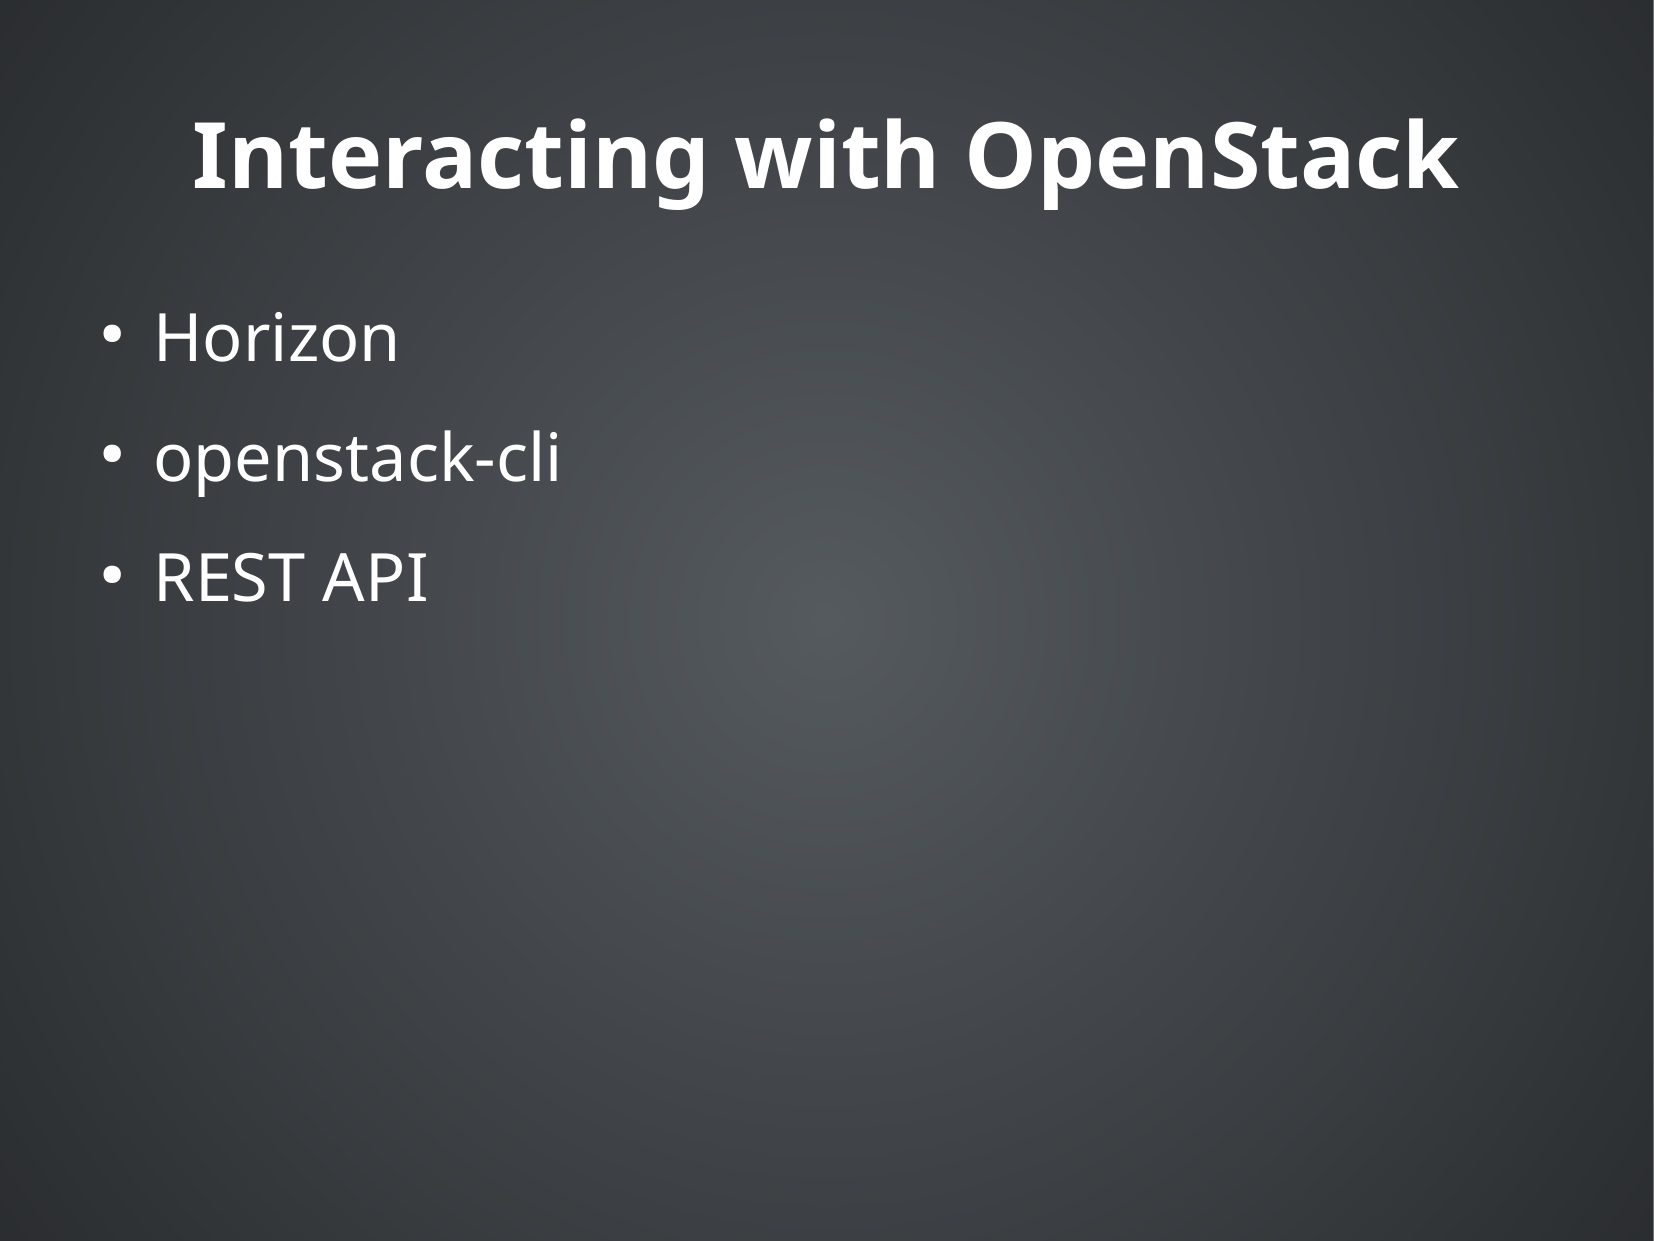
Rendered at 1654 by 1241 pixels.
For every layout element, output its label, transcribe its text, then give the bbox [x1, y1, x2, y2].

list Horizon openstack-cli REST API [82, 290, 1571, 1010]
title Interacting with OpenStack [82, 49, 1571, 257]
picture [0, 0, 1654, 1241]
